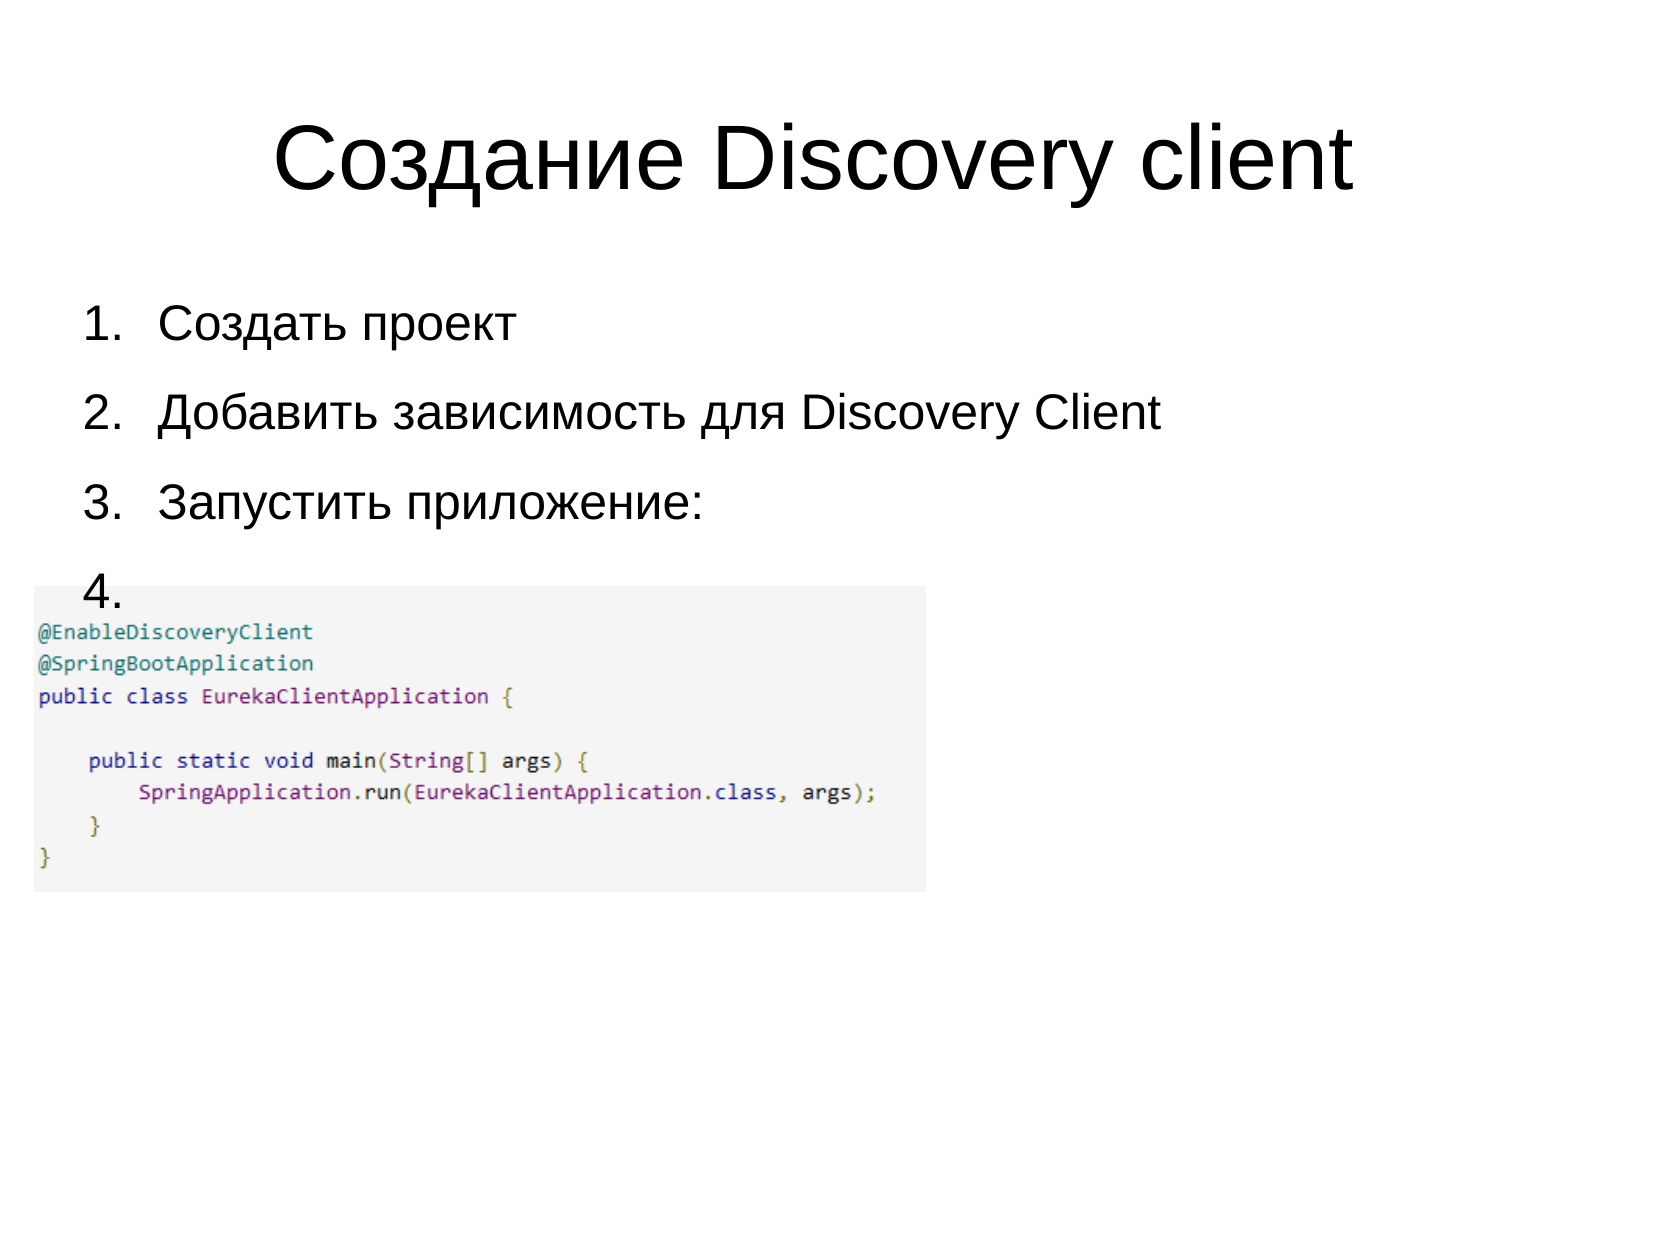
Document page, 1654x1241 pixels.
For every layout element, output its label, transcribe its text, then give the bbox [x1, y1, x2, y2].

title Создание Discovery client [82, 49, 1571, 257]
picture [34, 586, 82, 892]
list Создать проект Добавить зависимость для Discovery Client Запустить приложение: [82, 290, 1571, 1010]
